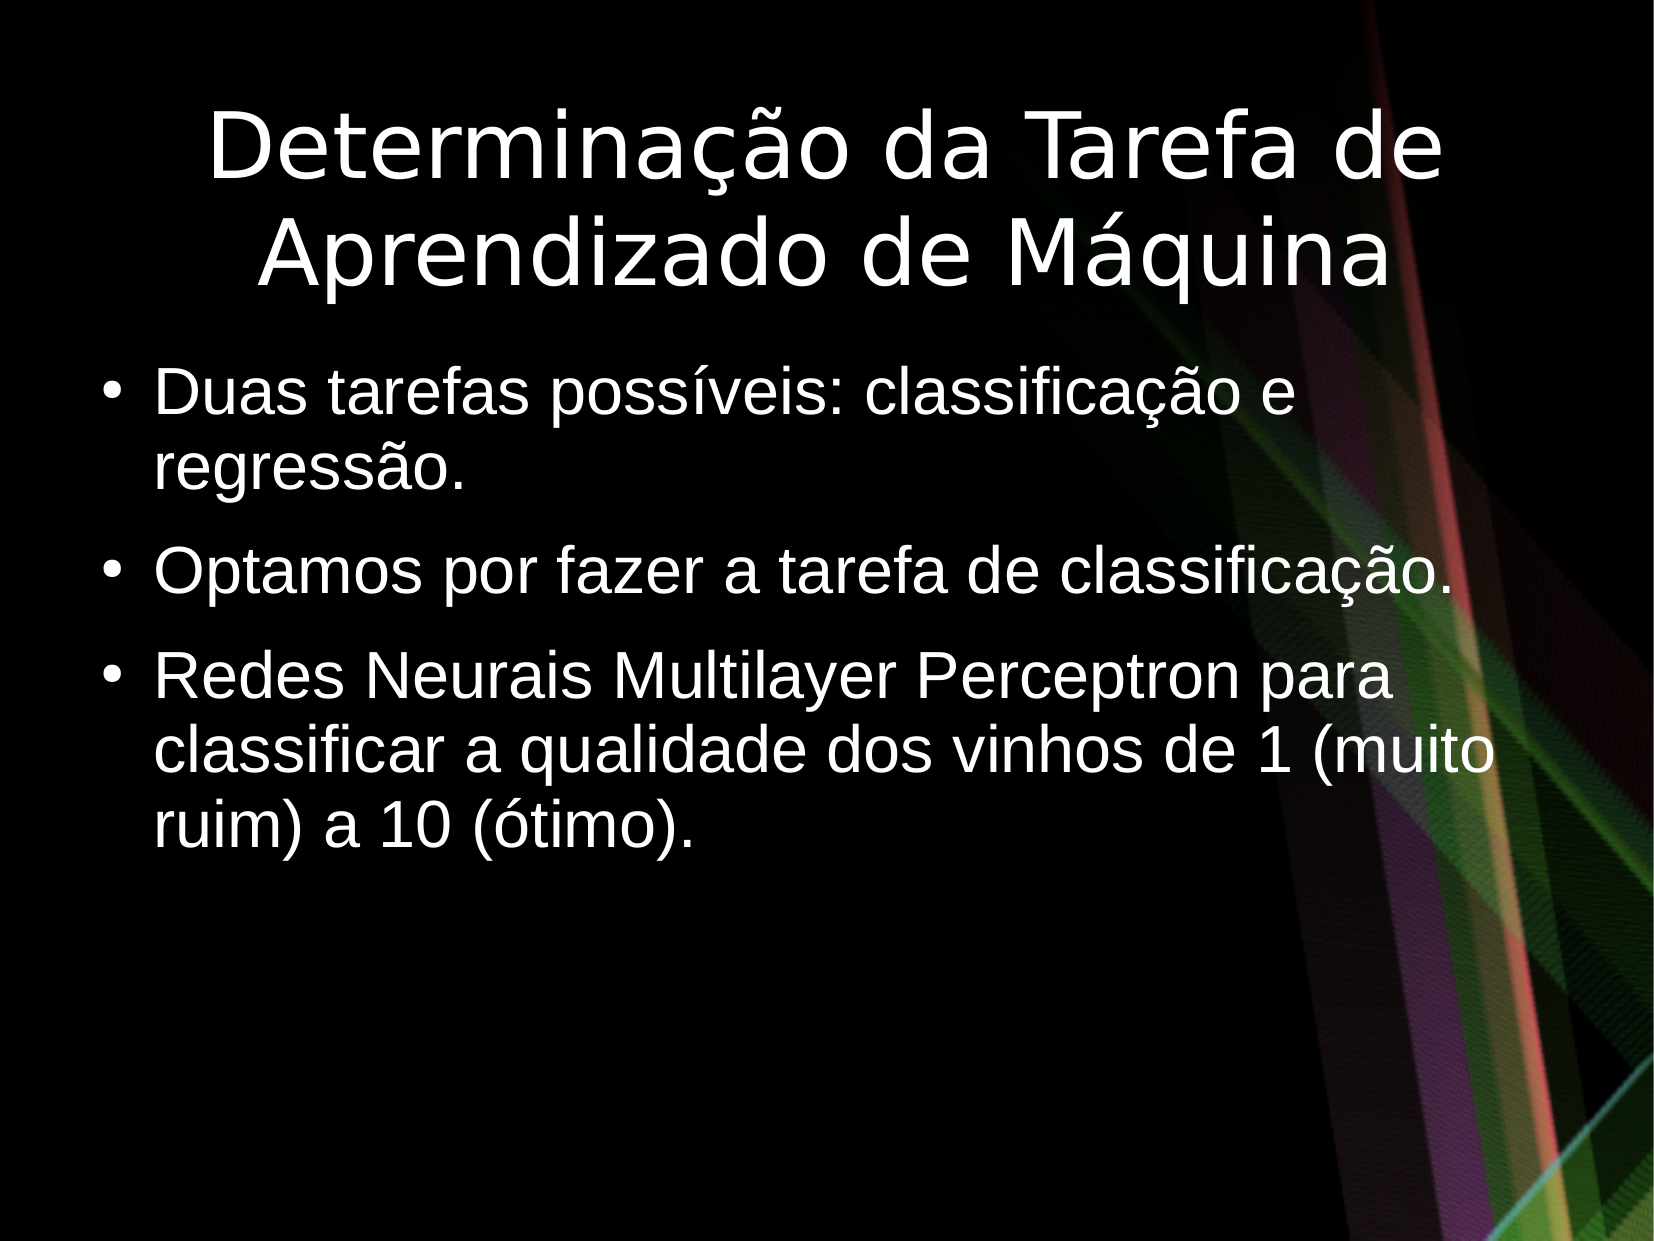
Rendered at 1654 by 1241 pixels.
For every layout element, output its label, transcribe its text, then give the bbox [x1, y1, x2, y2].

list Duas tarefas possíveis: classificação e regressão. Optamos por fazer a tarefa de classificação. Redes Neurais Multilayer Perceptron para classificar a qualidade dos vinhos de 1 (muito ruim) a 10 (ótimo). [82, 354, 1571, 1074]
title Determinação da Tarefa de Aprendizado de Máquina [82, 93, 1571, 308]
picture [0, 0, 1654, 1241]
